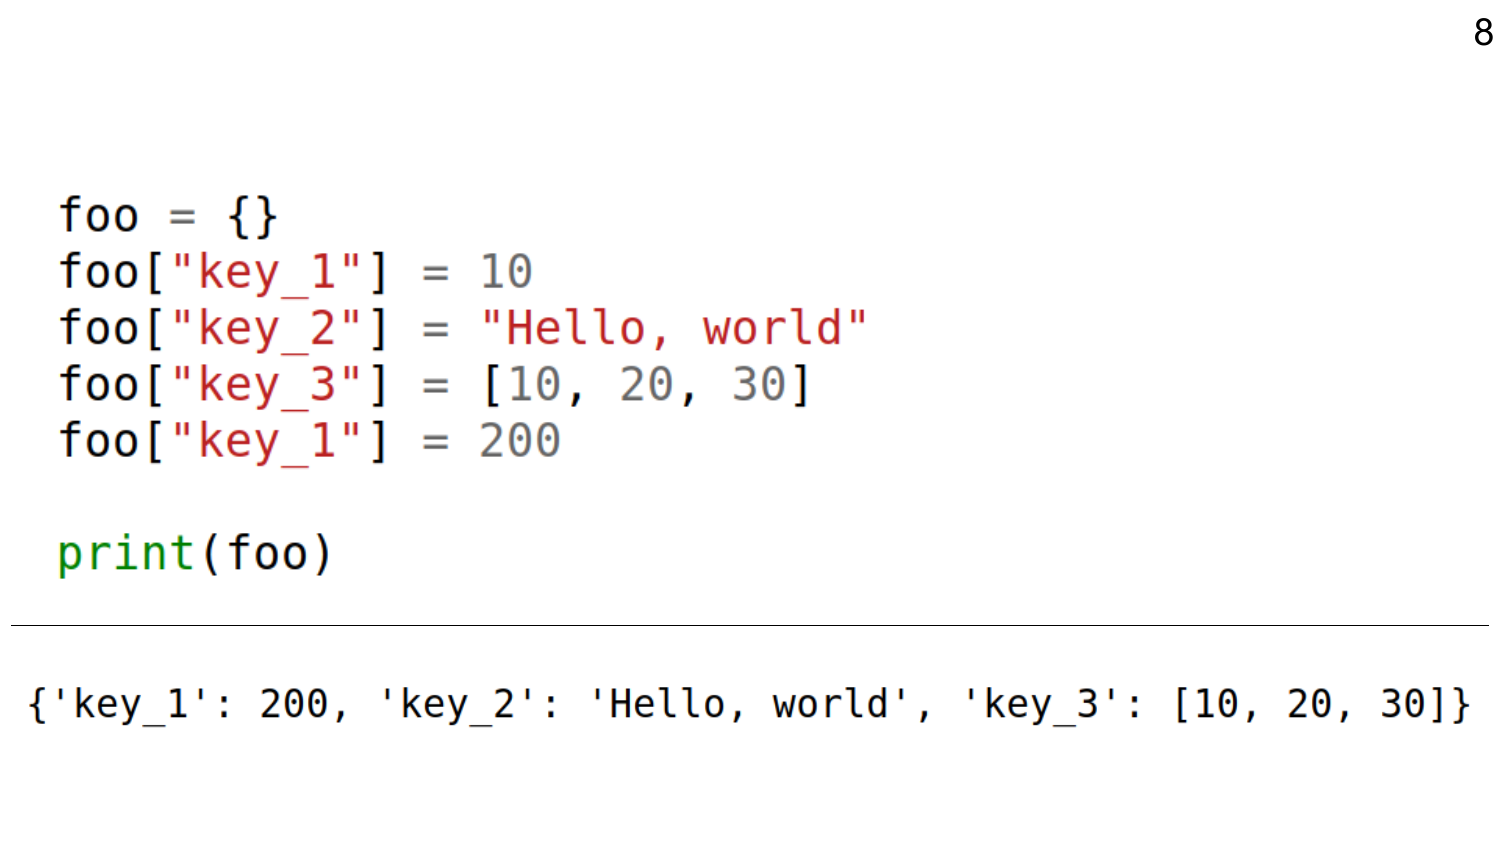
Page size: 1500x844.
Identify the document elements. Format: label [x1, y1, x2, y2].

picture [45, 177, 886, 593]
picture [23, 673, 1477, 737]
